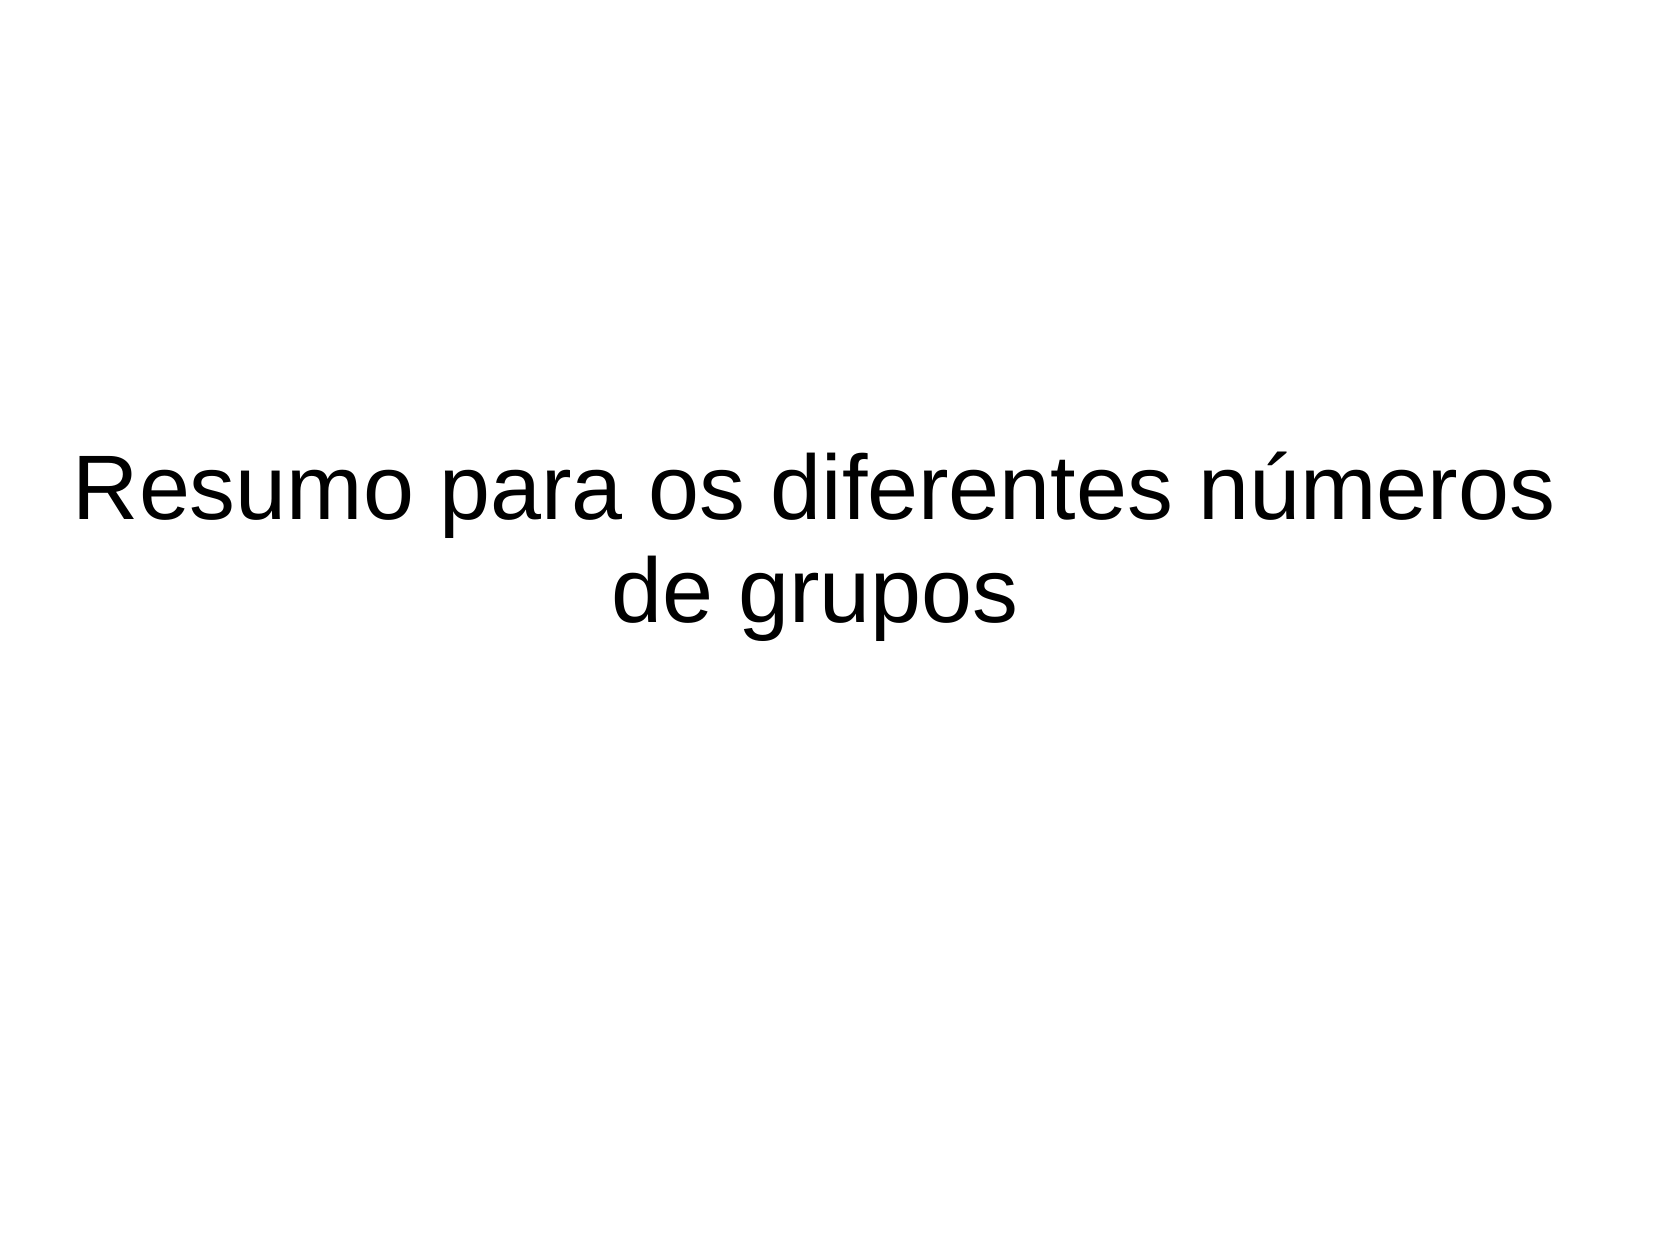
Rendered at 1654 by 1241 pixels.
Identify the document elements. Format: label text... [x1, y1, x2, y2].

title Resumo para os diferentes números de grupos [70, 437, 1560, 745]
